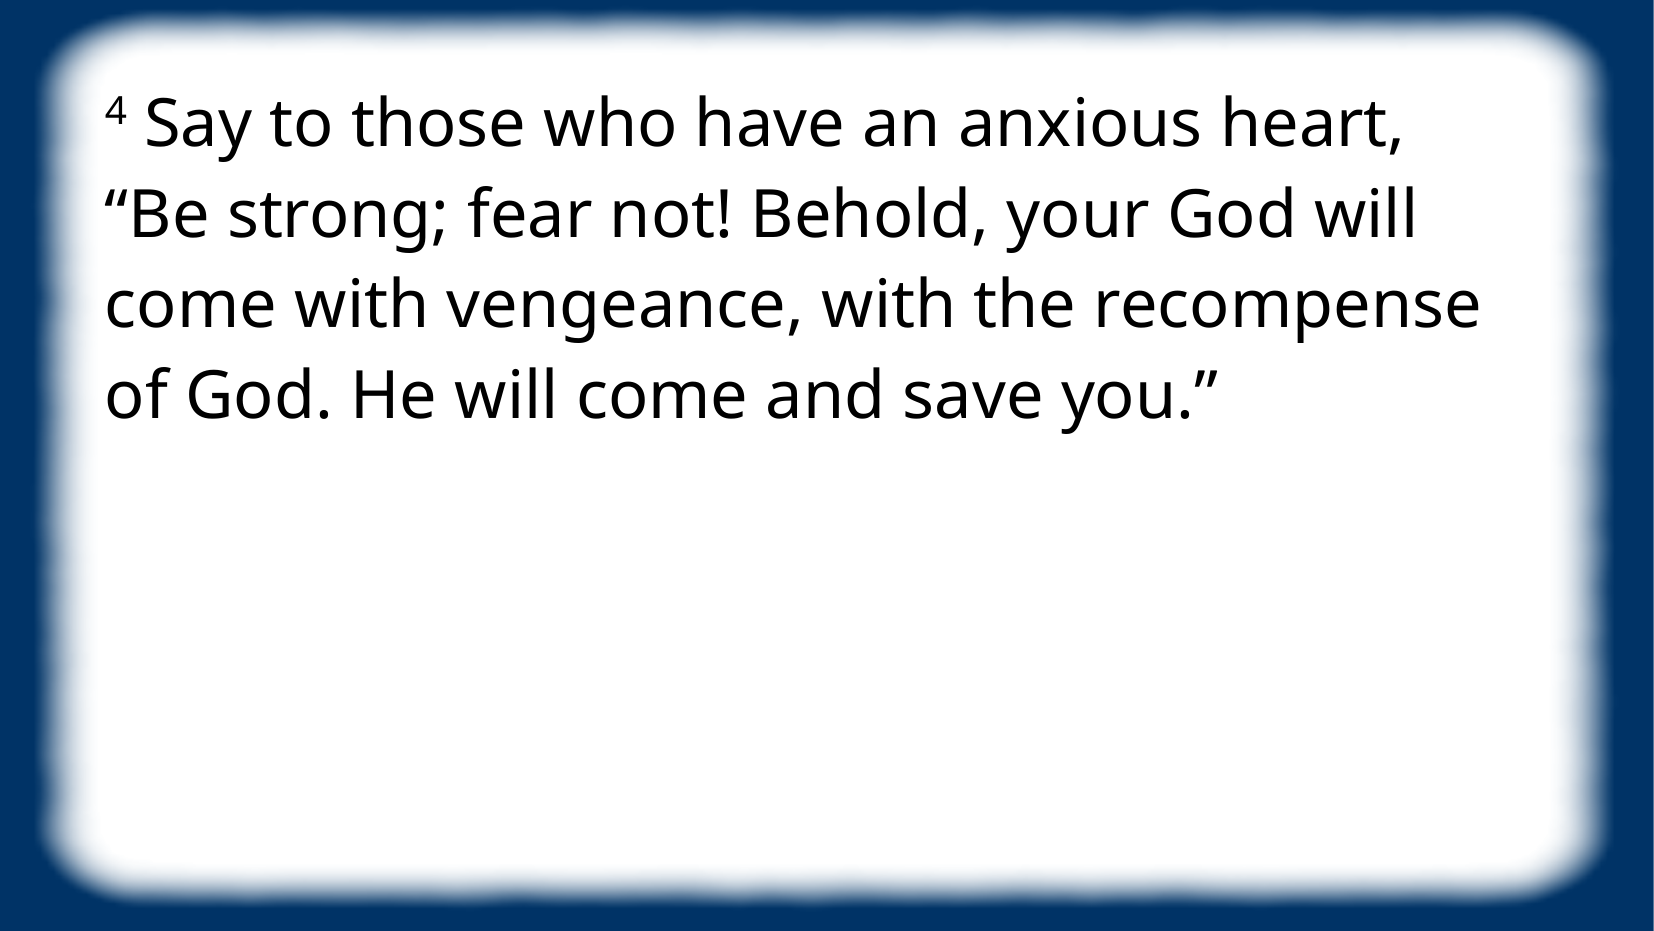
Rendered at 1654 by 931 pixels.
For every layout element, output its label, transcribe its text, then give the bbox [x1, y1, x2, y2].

text_box 4 Say to those who have an anxious heart, “Be strong; fear not! Behold, your God will come with vengeance, with the recompense of God. He will come and save you.” [90, 67, 1561, 438]
picture [0, 0, 1654, 931]
